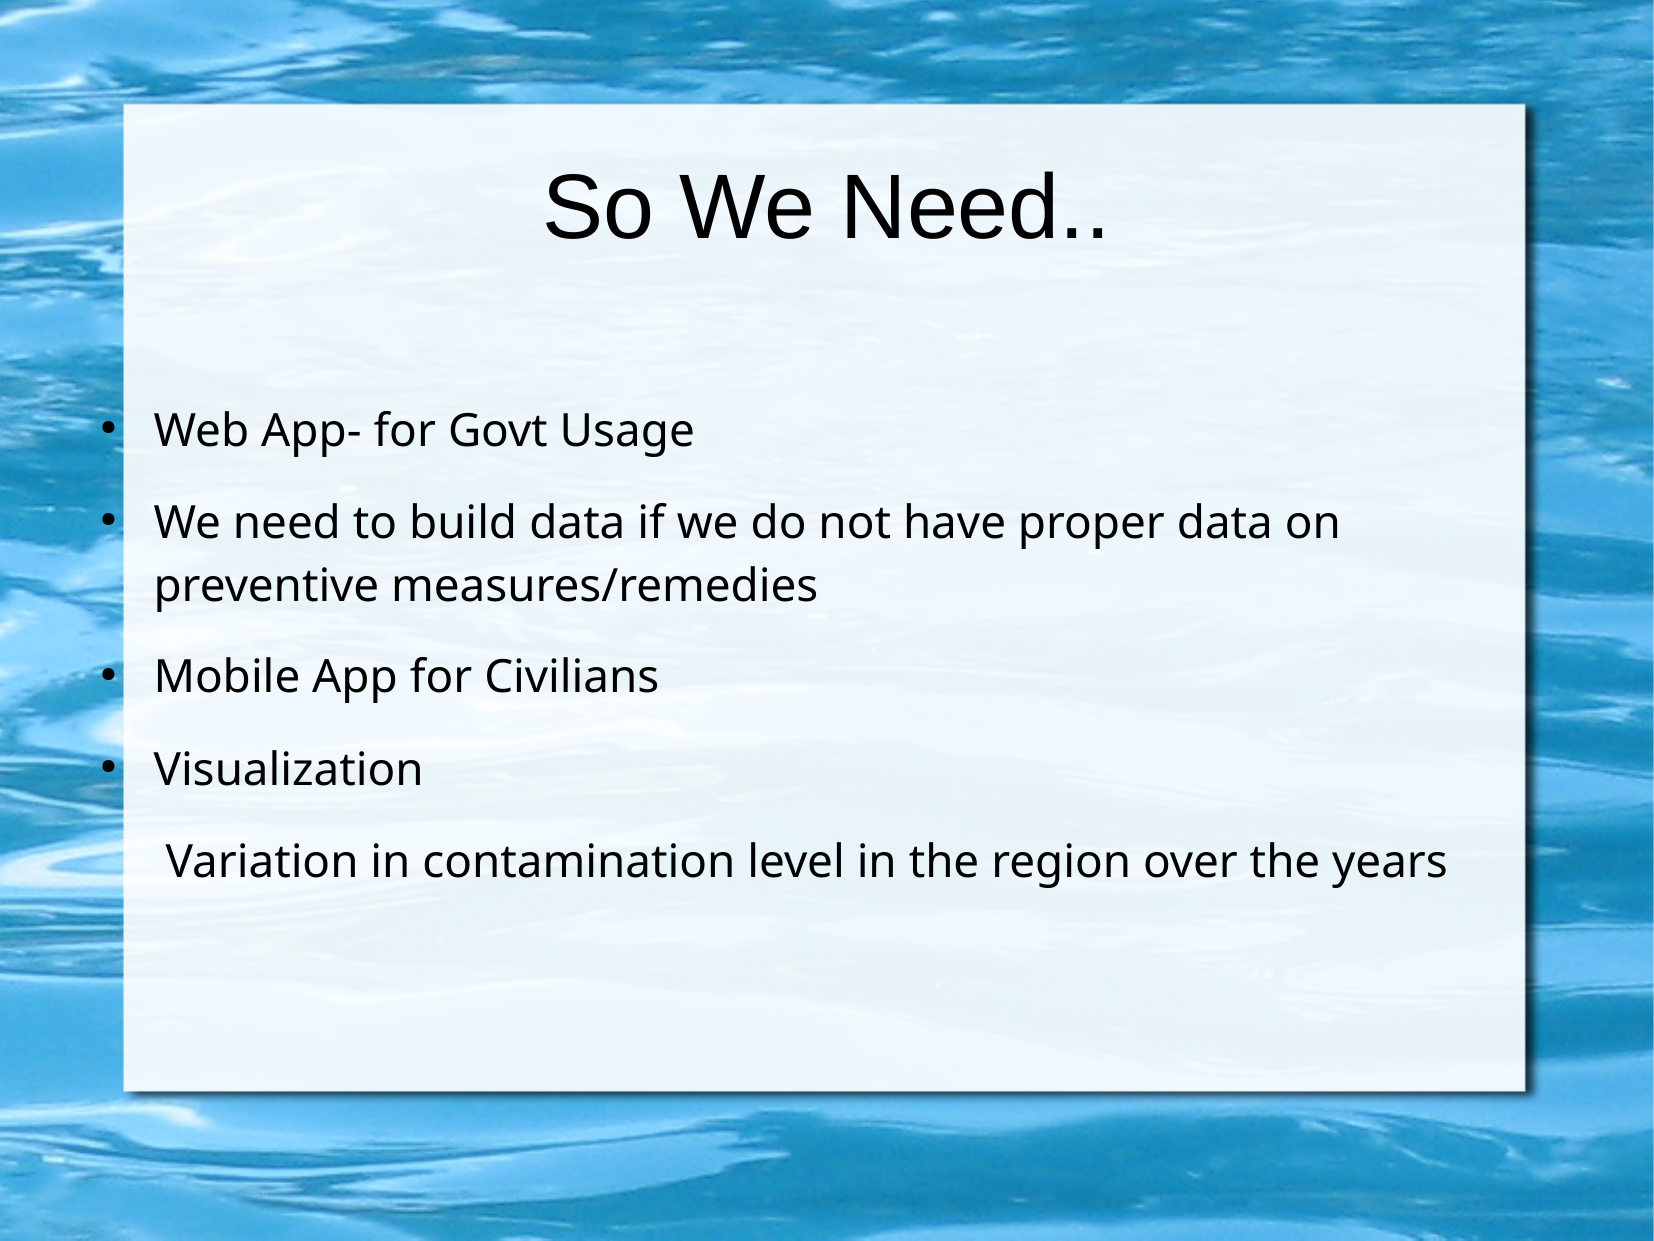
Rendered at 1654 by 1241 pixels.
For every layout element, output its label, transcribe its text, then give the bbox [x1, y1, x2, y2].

title So We Need.. [147, 98, 1506, 290]
picture [0, 0, 1654, 1241]
list Web App- for Govt Usage We need to build data if we do not have proper data on preventive measures/remedies Mobile App for Civilians Visualization Variation in contamination level in the region over the years [82, 290, 1538, 995]
